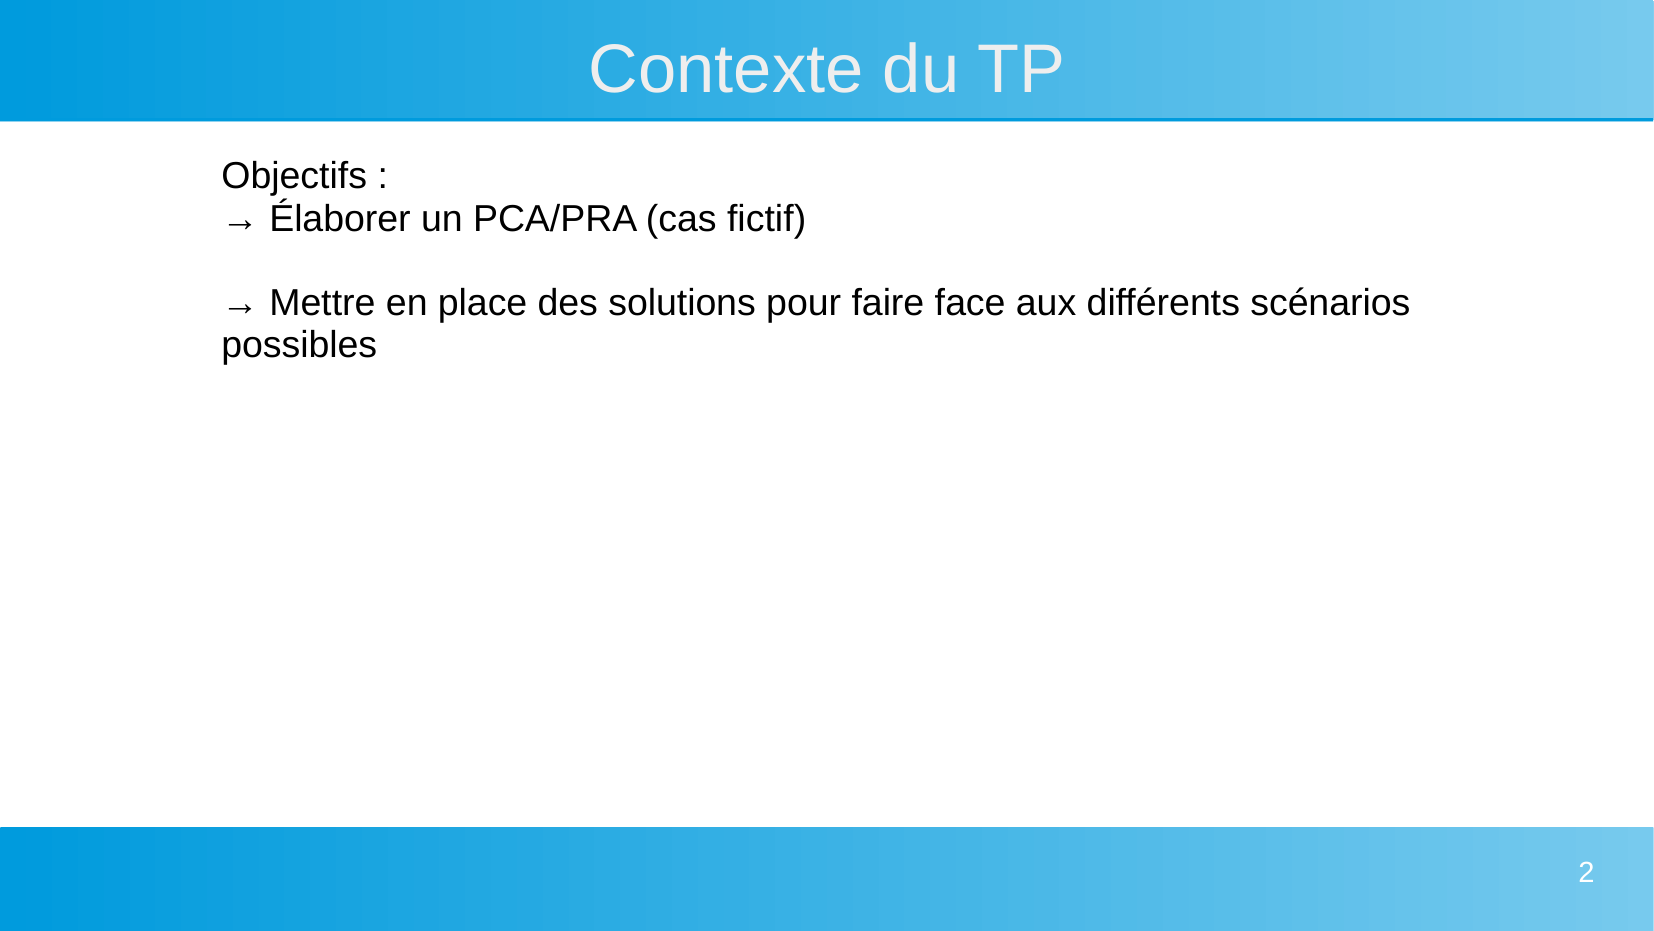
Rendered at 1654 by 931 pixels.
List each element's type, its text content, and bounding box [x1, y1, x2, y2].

title Contexte du TP [59, 29, 1595, 108]
text_box Objectifs : → Élaborer un PCA/PRA (cas fictif) → Mettre en place des solutions pour faire face aux différents scénarios possibles [206, 147, 1565, 827]
